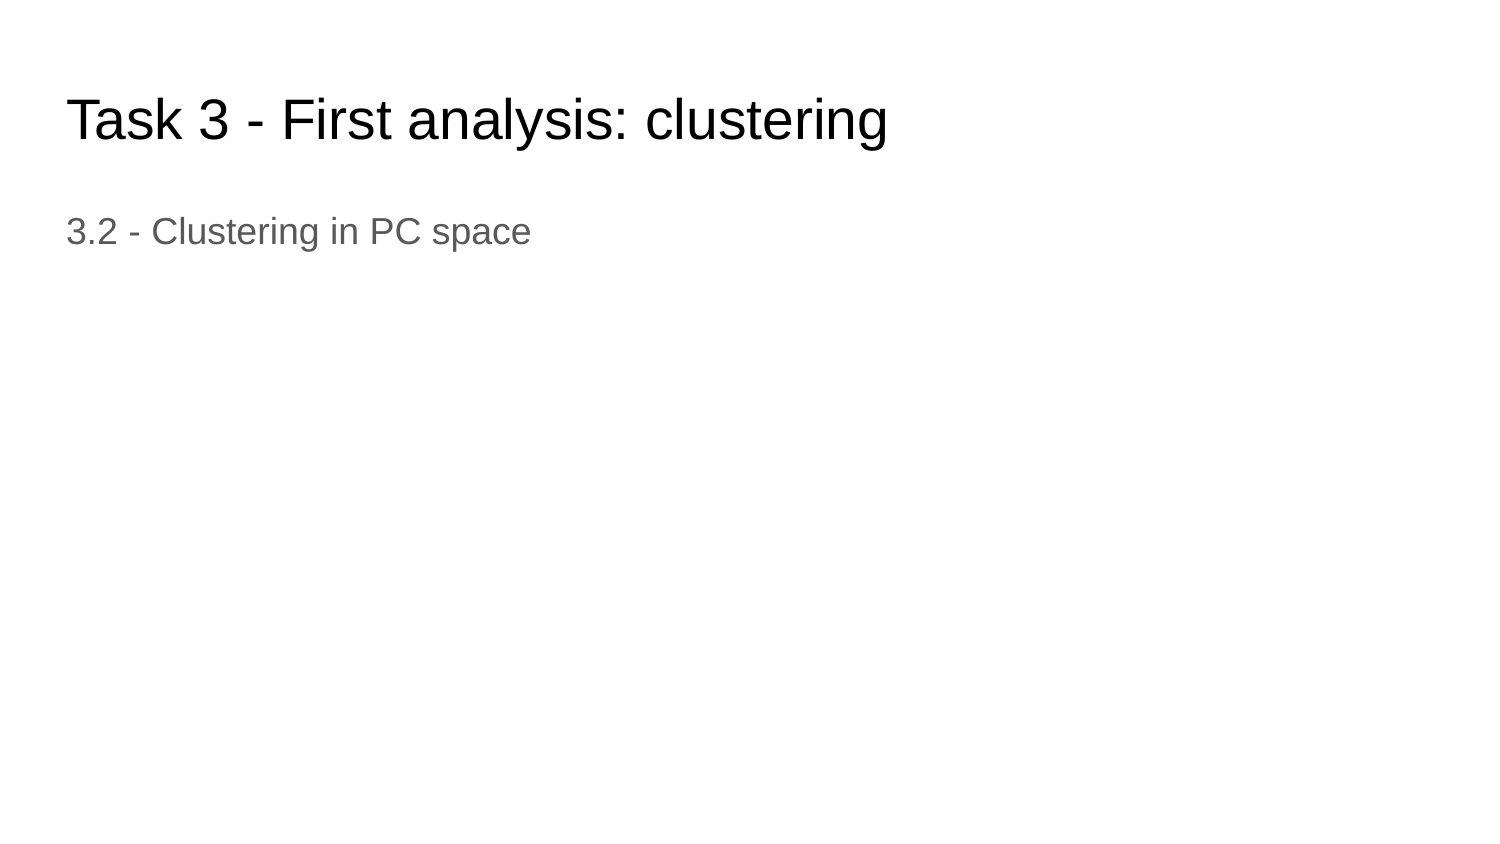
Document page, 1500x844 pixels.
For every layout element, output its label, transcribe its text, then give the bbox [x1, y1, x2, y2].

title Task 3 - First analysis: clustering [51, 72, 1449, 167]
list 3.2 - Clustering in PC space [51, 189, 1449, 750]
